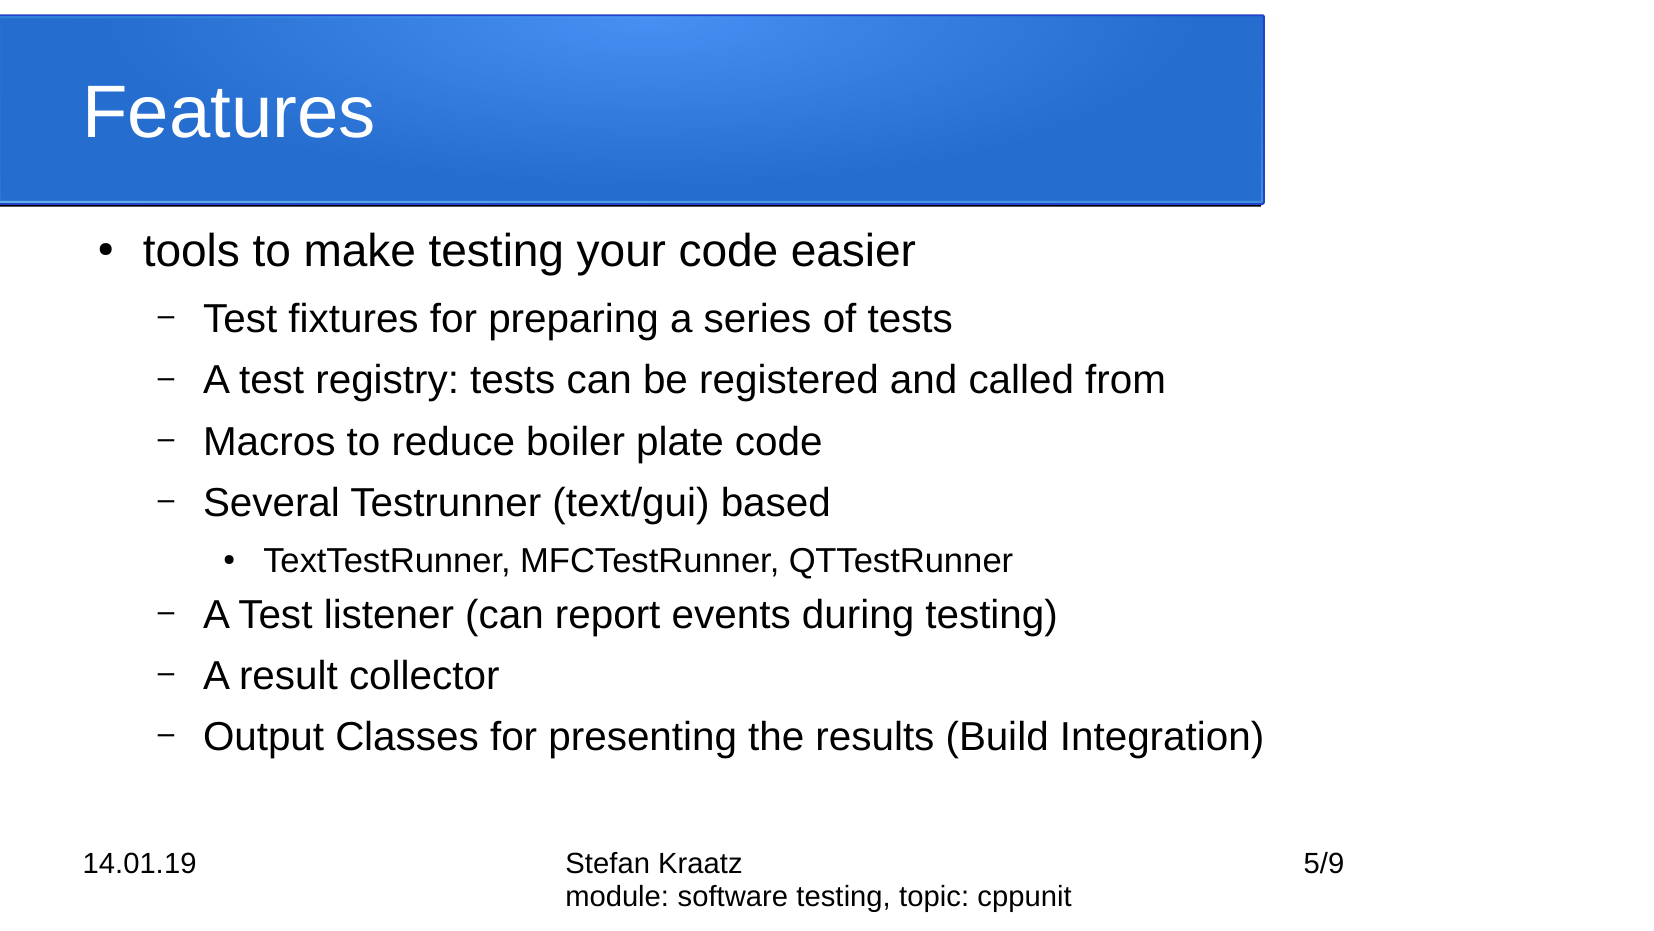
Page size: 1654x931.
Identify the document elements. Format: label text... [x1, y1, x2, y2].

title Features [82, 35, 1235, 189]
list tools to make testing your code easier Test fixtures for preparing a series of tests A test registry: tests can be registered and called from Macros to reduce boiler plate code Several Testrunner (text/gui) based TextTestRunner, MFCTestRunner, QTTestRunner A Test listener (can report events during testing) A result collector Output Classes for presenting the results (Build Integration) [82, 224, 1571, 764]
